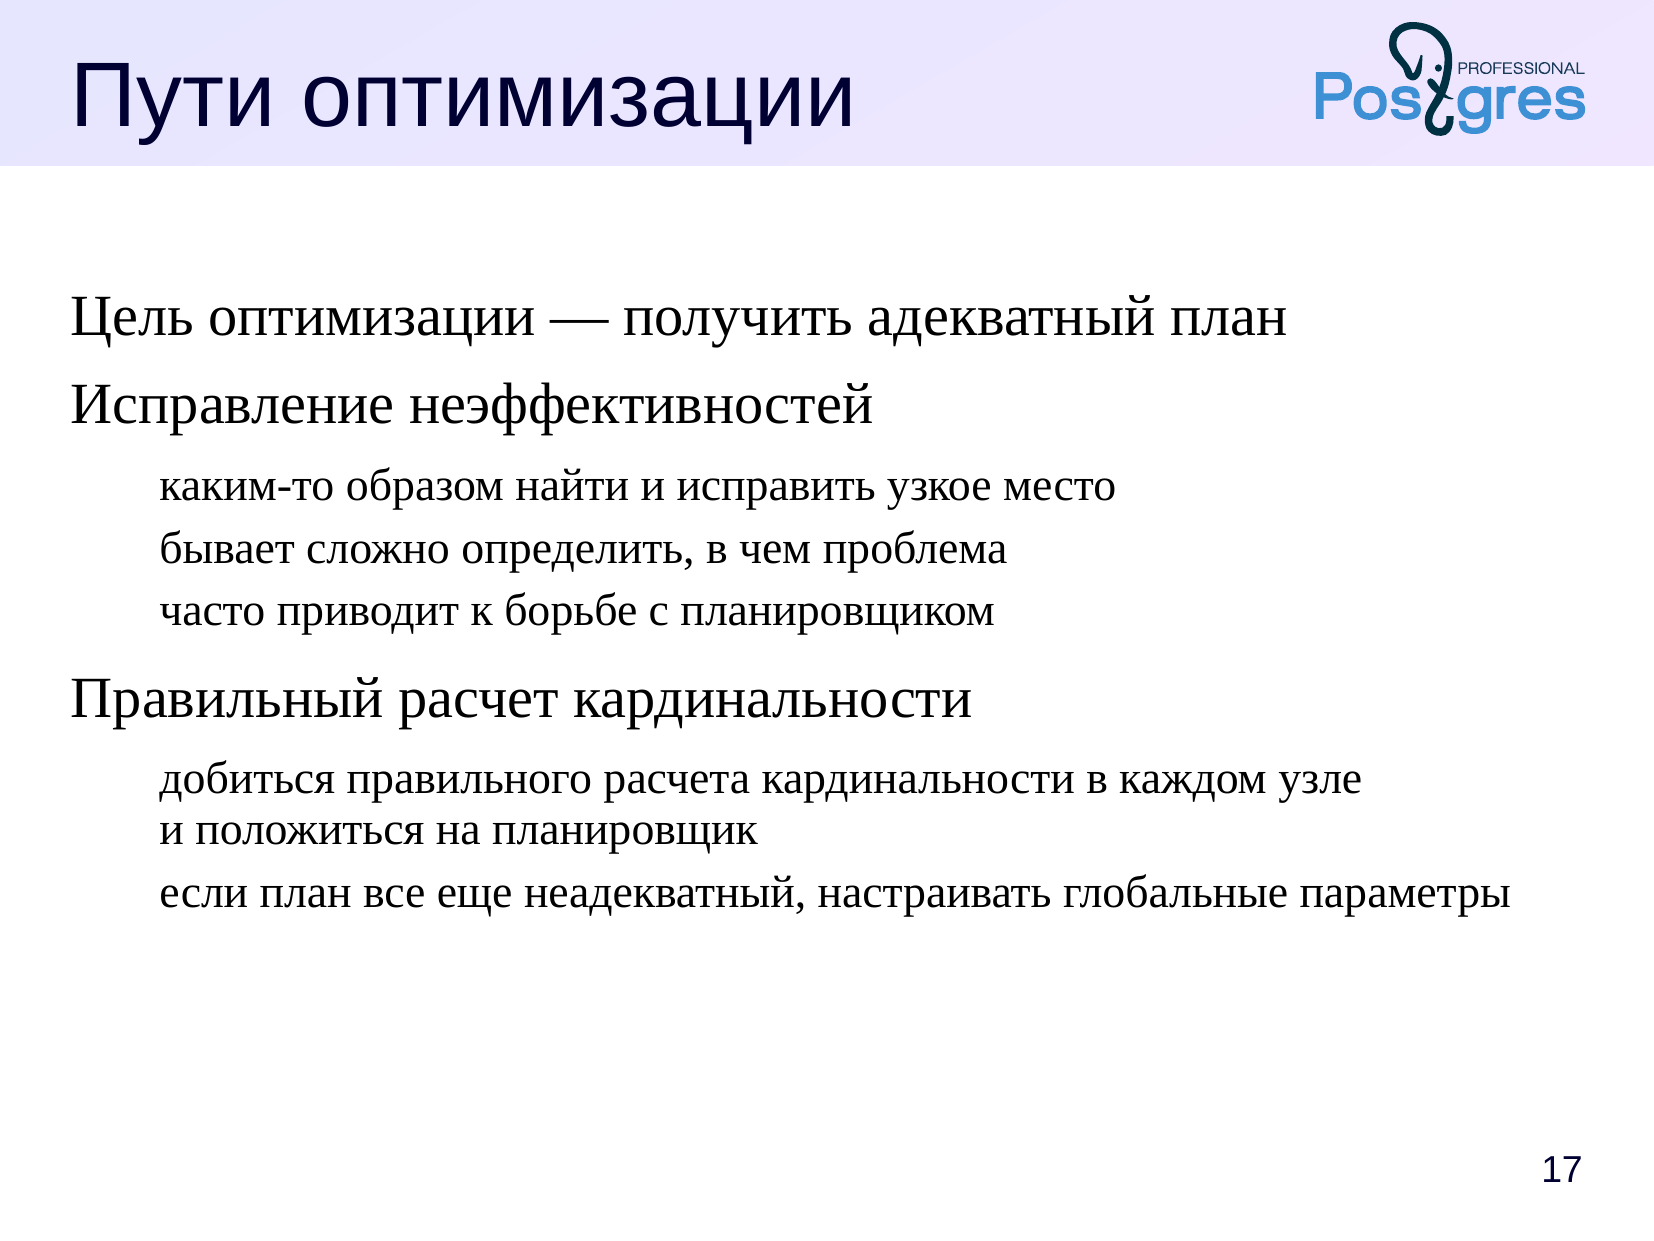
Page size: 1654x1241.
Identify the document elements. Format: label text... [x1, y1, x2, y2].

list Цель оптимизации — получить адекватный план Исправление неэффективностей каким-то образом найти и исправить узкое место бывает сложно определить, в чем проблема часто приводит к борьбе с планировщиком Правильный расчет кардинальности добиться правильного расчета кардинальности в каждом узле и положиться на планировщик если план все еще неадекватный, настраивать глобальные параметры [70, 283, 1583, 1141]
title Пути оптимизации [70, 43, 1241, 147]
